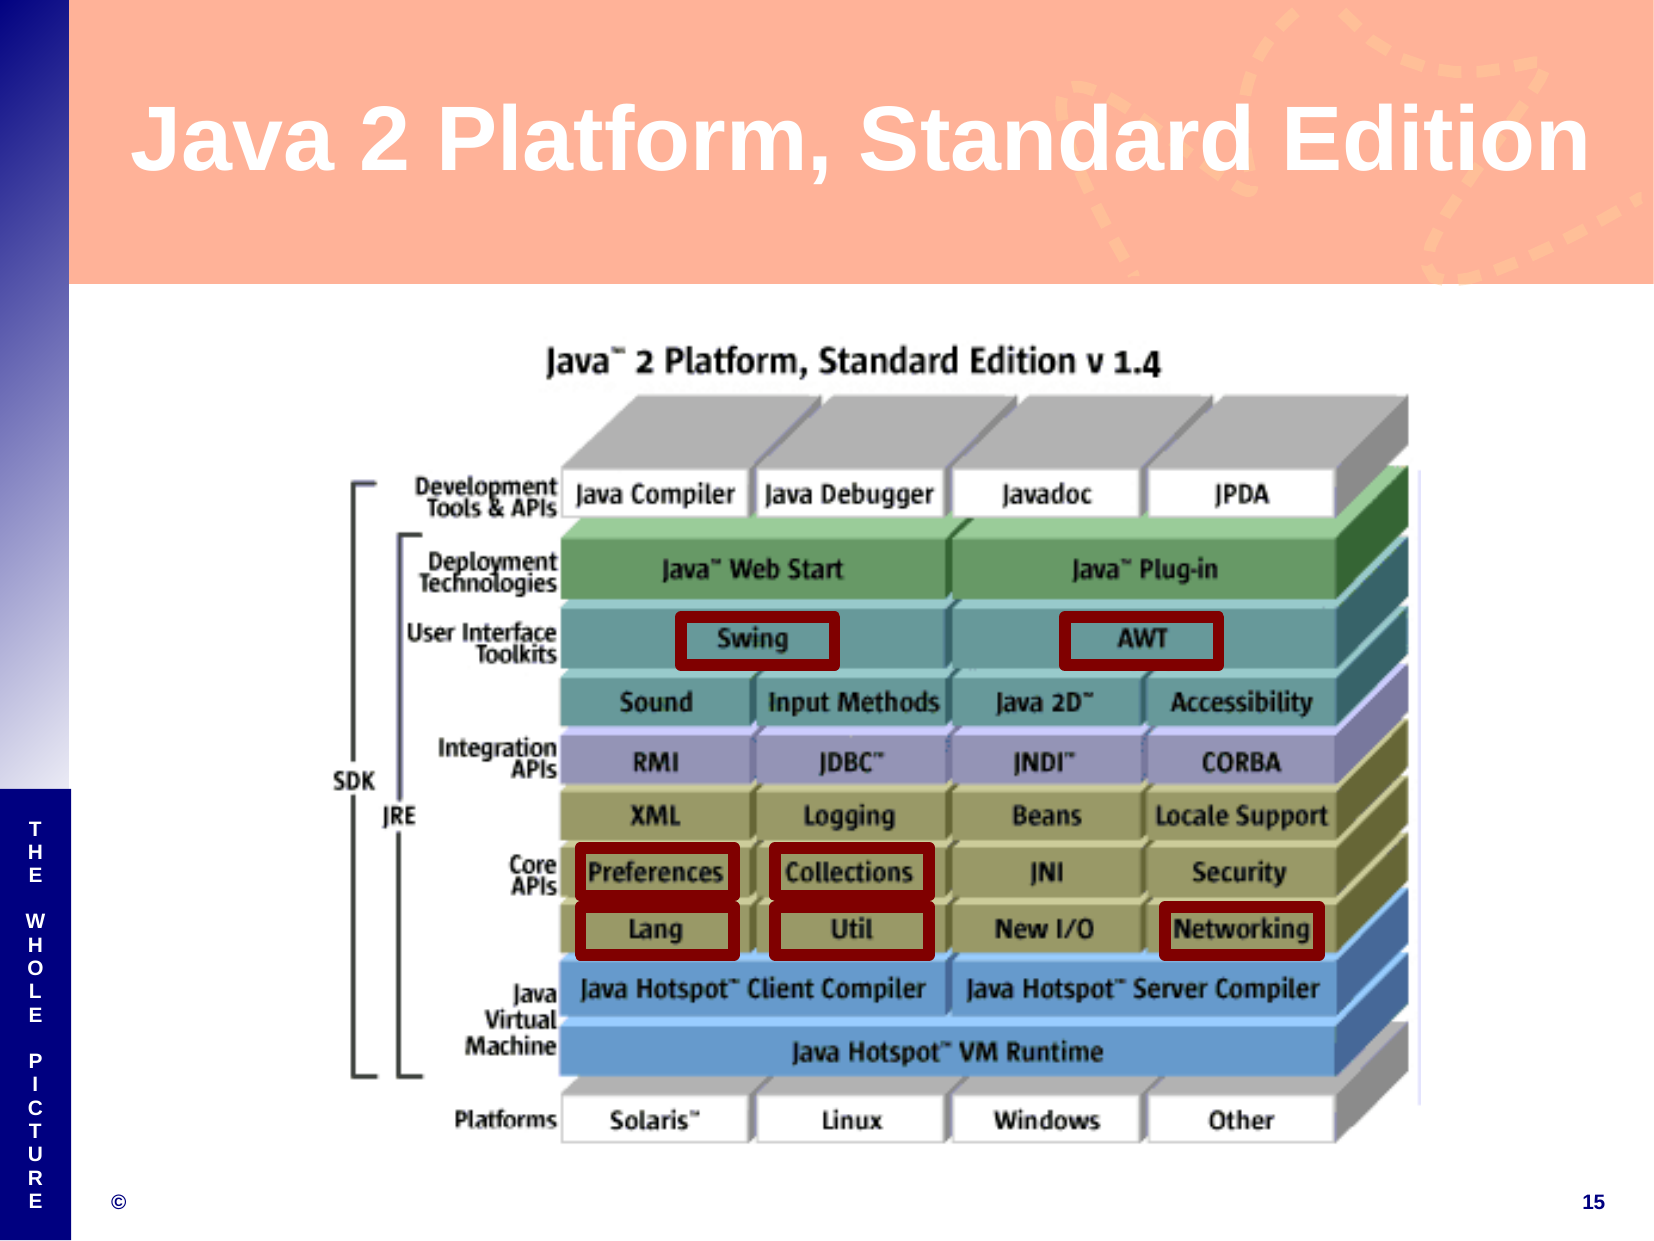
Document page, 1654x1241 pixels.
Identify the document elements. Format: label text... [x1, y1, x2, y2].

picture [330, 335, 1421, 1156]
text_box T H E W H O L E P I C T U R E [0, 788, 71, 1241]
title Java 2 Platform, Standard Edition [70, 34, 1654, 242]
